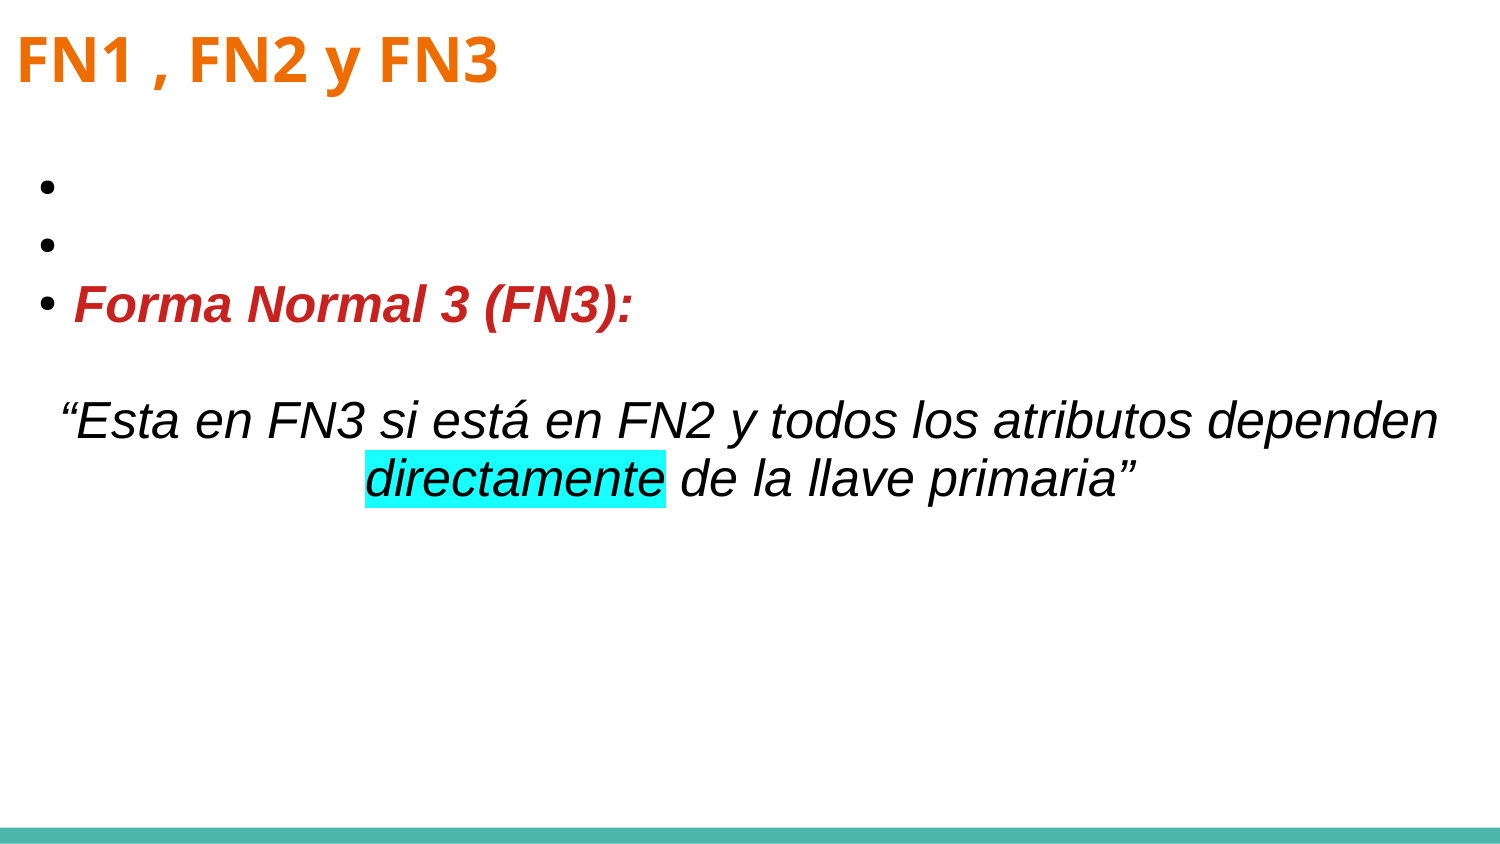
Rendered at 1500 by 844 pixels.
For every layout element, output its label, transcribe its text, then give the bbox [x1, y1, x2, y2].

text_box Forma Normal 3 (FN3): “Esta en FN3 si está en FN2 y todos los atributos dependen directamente de la llave primaria” [23, 94, 1477, 748]
title FN1 , FN2 y FN3 [0, 0, 1398, 116]
